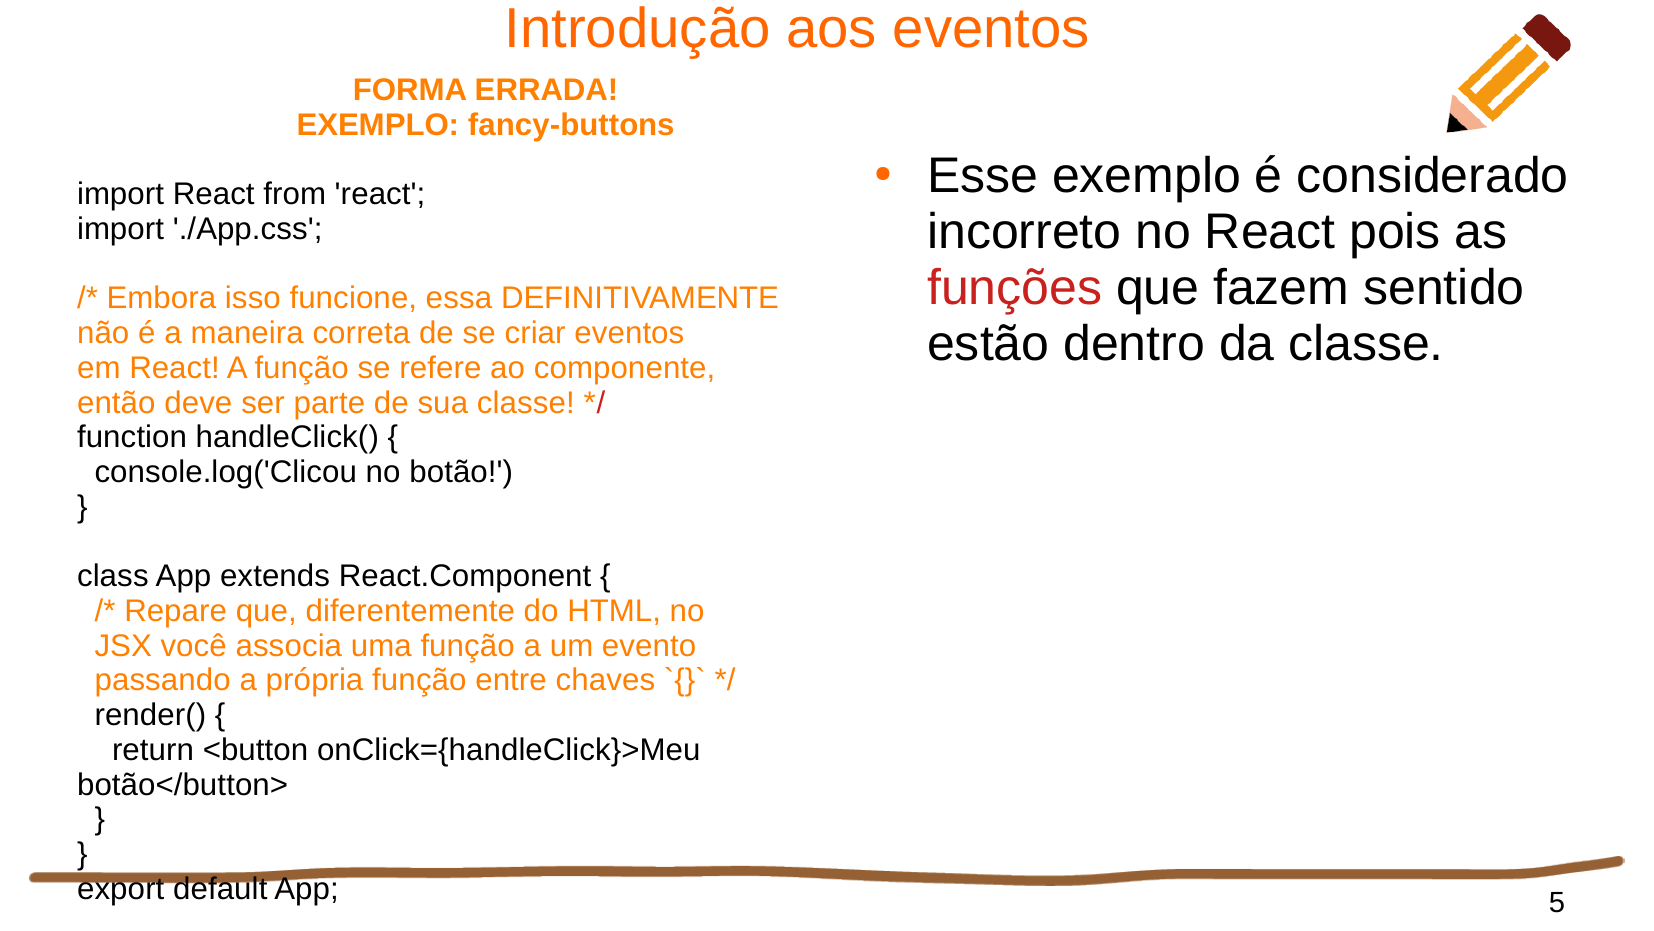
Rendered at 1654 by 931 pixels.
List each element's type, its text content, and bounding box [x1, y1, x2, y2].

picture [1446, 14, 1571, 133]
text_box FORMA ERRADA! EXEMPLO: fancy-buttons import React from 'react'; import './App.css'; /* Embora isso funcione, essa DEFINITIVAMENTE não é a maneira correta de se criar eventos em React! A função se refere ao componente, então deve ser parte de sua classe! */ function handleClick() { console.log('Clicou no botão!') } class App extends React.Component { /* Repare que, diferentemente do HTML, no JSX você associa uma função a um evento passando a própria função entre chaves `{}` */ render() { return <button onClick={handleClick}>Meu botão</button> } } export default App; [62, 64, 910, 931]
picture [29, 856, 62, 886]
title Introdução aos eventos [118, 0, 1477, 80]
picture [910, 856, 1625, 886]
list Esse exemplo é considerado incorreto no React pois as funções que fazem sentido estão dentro da classe. [910, 147, 1577, 798]
